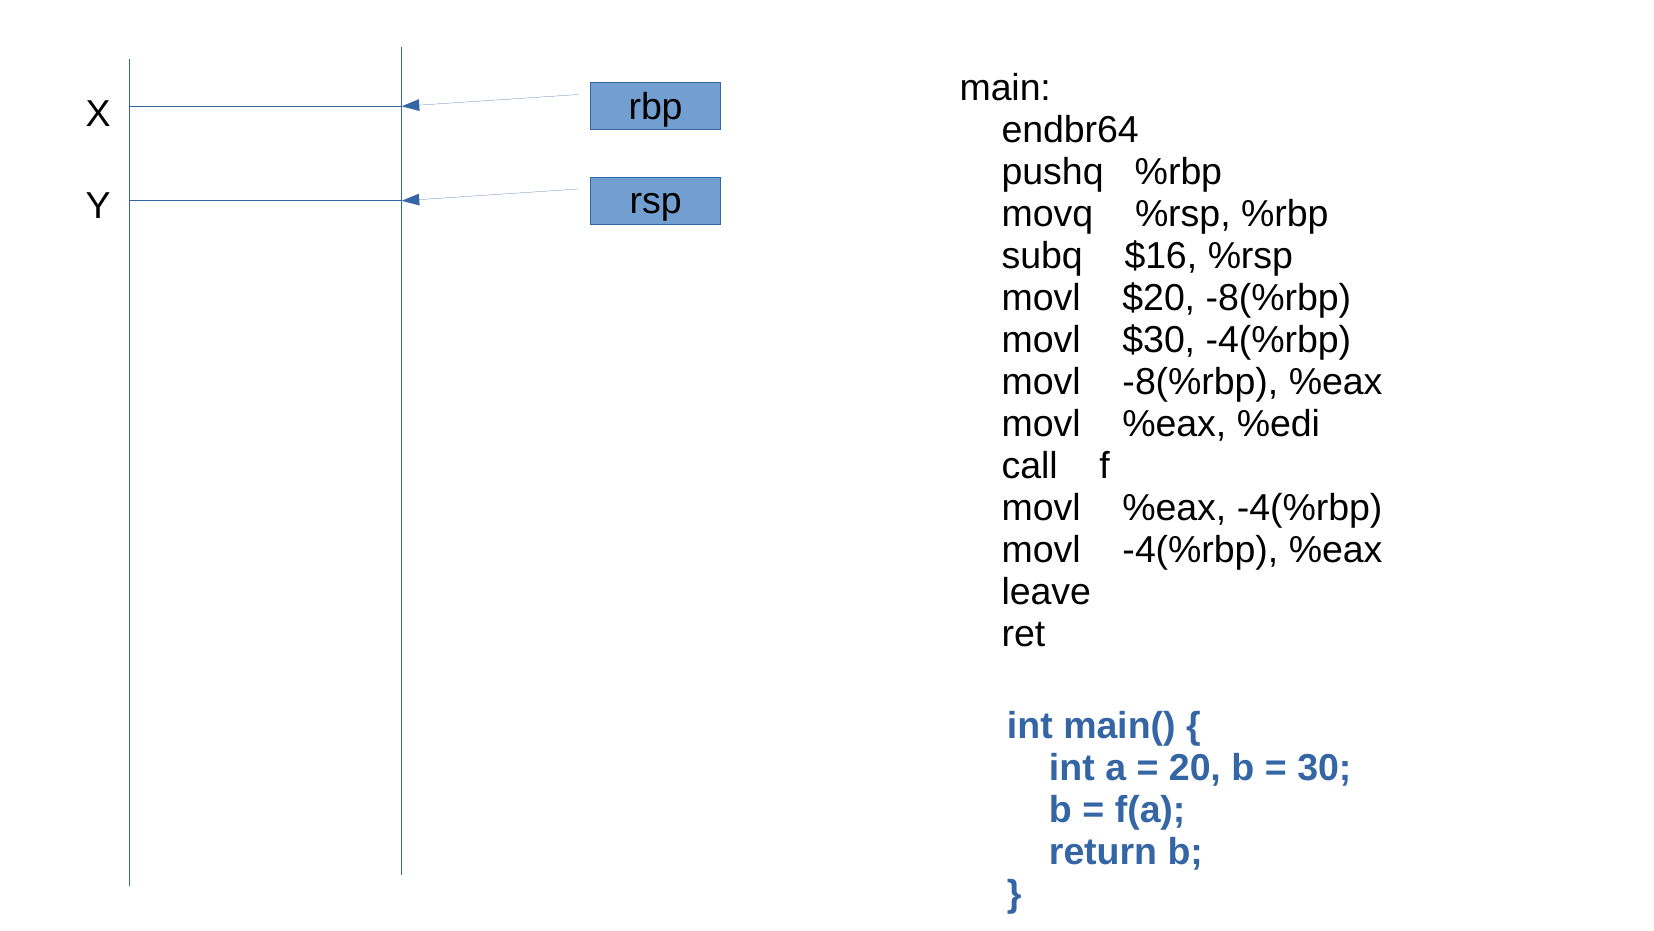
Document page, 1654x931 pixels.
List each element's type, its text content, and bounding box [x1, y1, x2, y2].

text_box Y [70, 177, 189, 234]
text_box rbp [590, 82, 721, 130]
text_box main: endbr64 pushq %rbp movq %rsp, %rbp subq $16, %rsp movl $20, -8(%rbp) movl $30, -4(%rbp) movl -8(%rbp), %eax movl %eax, %edi call f movl %eax, -4(%rbp) movl -4(%rbp), %eax leave ret [944, 59, 1607, 662]
text_box rsp [590, 177, 721, 225]
text_box int main() { int a = 20, b = 30; b = f(a); return b; } [992, 696, 1446, 922]
text_box X [70, 84, 189, 142]
